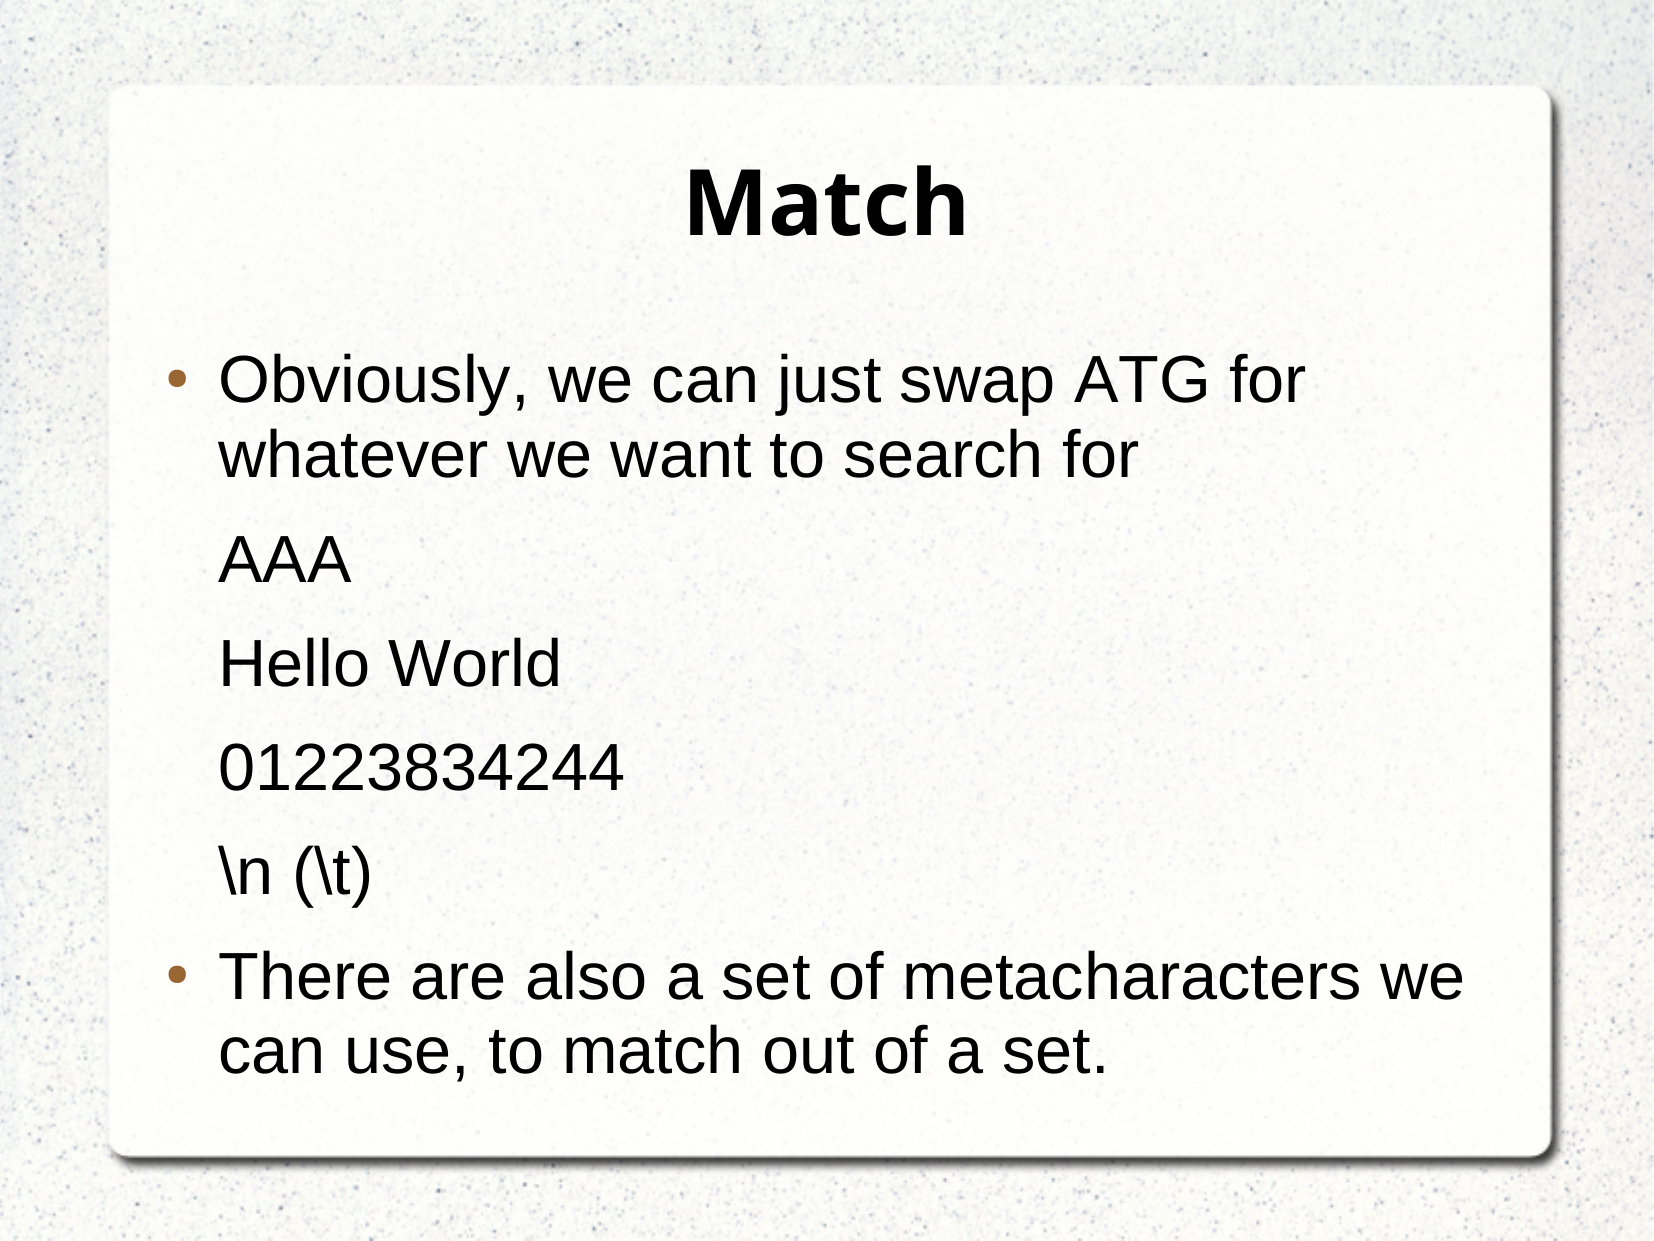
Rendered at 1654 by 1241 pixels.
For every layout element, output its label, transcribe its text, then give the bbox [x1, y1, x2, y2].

picture [0, 0, 1654, 1241]
title Match [118, 96, 1536, 304]
list Obviously, we can just swap ATG for whatever we want to search for AAA Hello World 01223834244 \n (\t) There are also a set of metacharacters we can use, to match out of a set. [147, 342, 1506, 1087]
